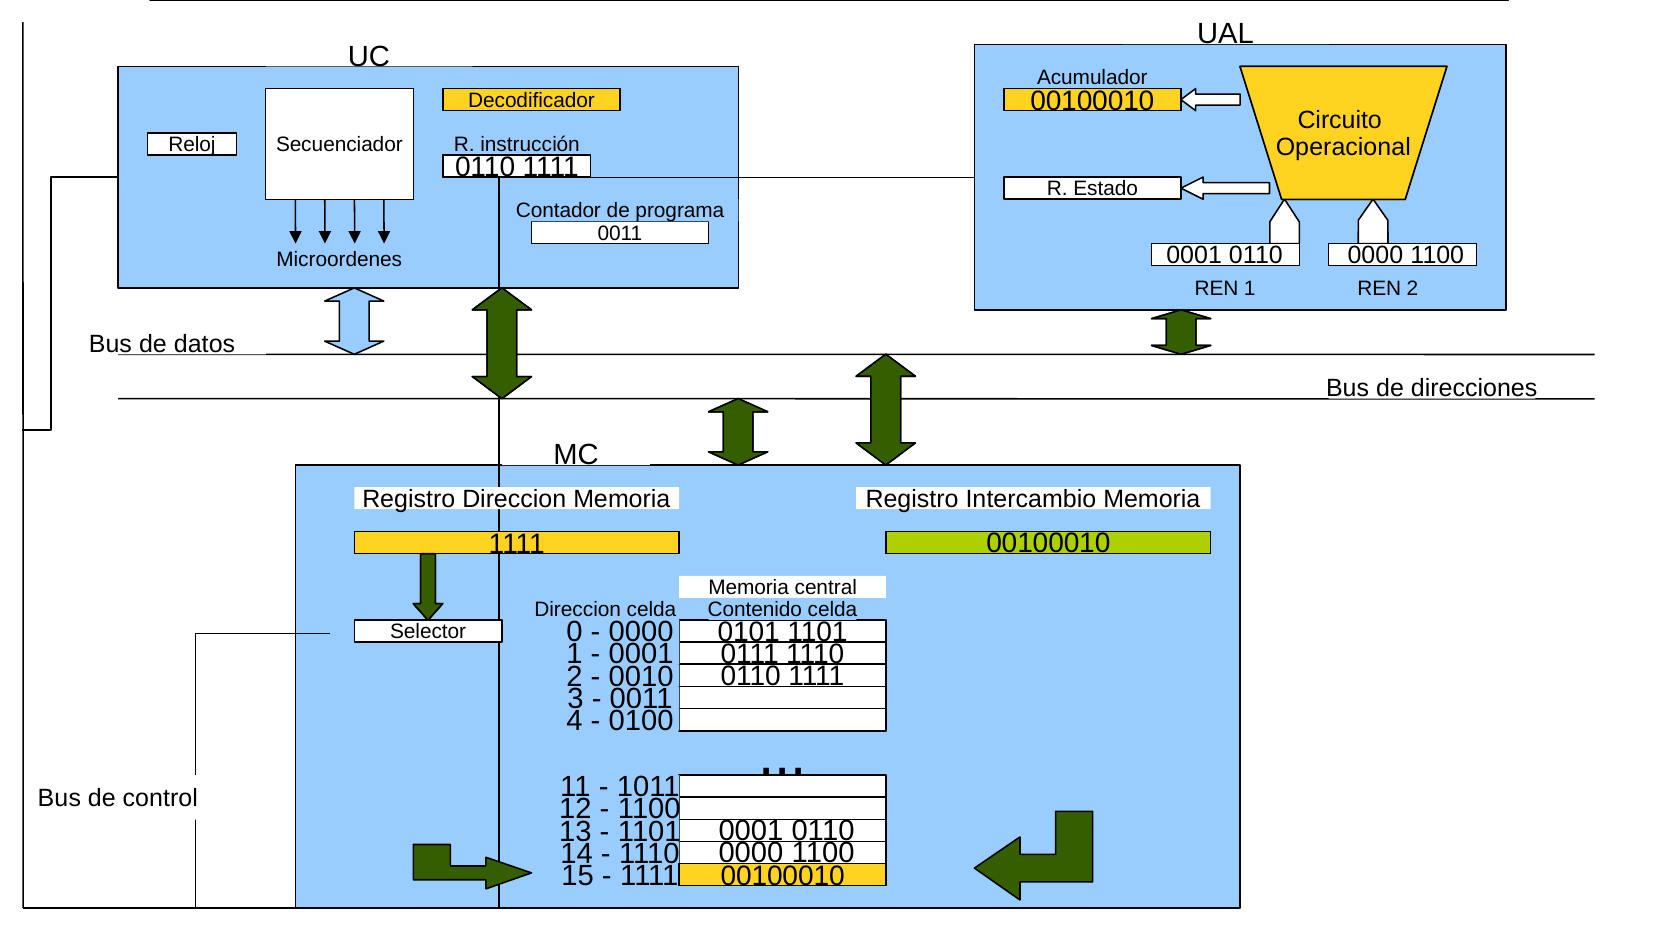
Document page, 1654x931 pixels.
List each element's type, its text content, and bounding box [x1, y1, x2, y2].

text_box Selector [354, 620, 503, 643]
text_box Registro Direccion Memoria [354, 487, 680, 510]
text_box 0101 1101 [680, 620, 886, 643]
text_box 13 - 1101 [560, 819, 680, 841]
text_box 12 - 1100 [560, 797, 680, 819]
text_box 0110 1111 [680, 664, 886, 686]
text_box Circuito Operacional [1240, 66, 1447, 200]
text_box Reloj [147, 132, 237, 155]
text_box 1 - 0001 [560, 642, 680, 664]
text_box Bus de control [29, 775, 207, 820]
text_box Registro Intercambio Memoria [856, 487, 1211, 510]
text_box R. instrucción [442, 132, 591, 155]
text_box UC [265, 44, 473, 67]
text_box 4 - 0100 [560, 708, 680, 731]
text_box [295, 354, 1241, 909]
text_box 15 - 1111 [560, 863, 679, 886]
text_box 00100010 [679, 863, 886, 886]
text_box 14 - 1110 [560, 841, 680, 863]
text_box 0110 1111 [442, 155, 591, 178]
text_box 0001 0110 [1151, 243, 1300, 266]
text_box R. Estado [1003, 177, 1181, 200]
text_box 2 - 0010 [560, 664, 680, 686]
text_box Decodificador [442, 88, 621, 111]
text_box [118, 66, 739, 355]
text_box Microordenes [265, 248, 414, 271]
text_box 0000 1100 [680, 842, 886, 863]
text_box Acumulador [1003, 66, 1181, 88]
text_box 0000 1100 [1328, 243, 1477, 266]
text_box 00100010 [885, 531, 1211, 554]
text_box Memoria central [679, 575, 886, 598]
text_box 00100010 [1003, 88, 1181, 111]
text_box Contenido celda [708, 597, 857, 620]
text_box 11 - 1011 [560, 775, 680, 797]
text_box 3 - 0011 [560, 686, 680, 708]
text_box [974, 44, 1507, 355]
text_box [472, 178, 739, 399]
text_box 1111 [354, 531, 680, 554]
text_box Secuenciador [265, 88, 414, 200]
text_box 0011 [531, 222, 709, 244]
text_box 0 - 0000 [560, 620, 680, 642]
text_box Bus de datos [59, 332, 266, 355]
text_box Contador de programa [502, 199, 739, 222]
text_box UAL [1122, 22, 1329, 45]
text_box 0001 0110 [680, 819, 886, 842]
text_box Direccion celda [531, 597, 680, 620]
text_box MC [502, 442, 650, 466]
text_box 0111 1110 [680, 643, 886, 664]
text_box Bus de direcciones [1328, 376, 1536, 399]
